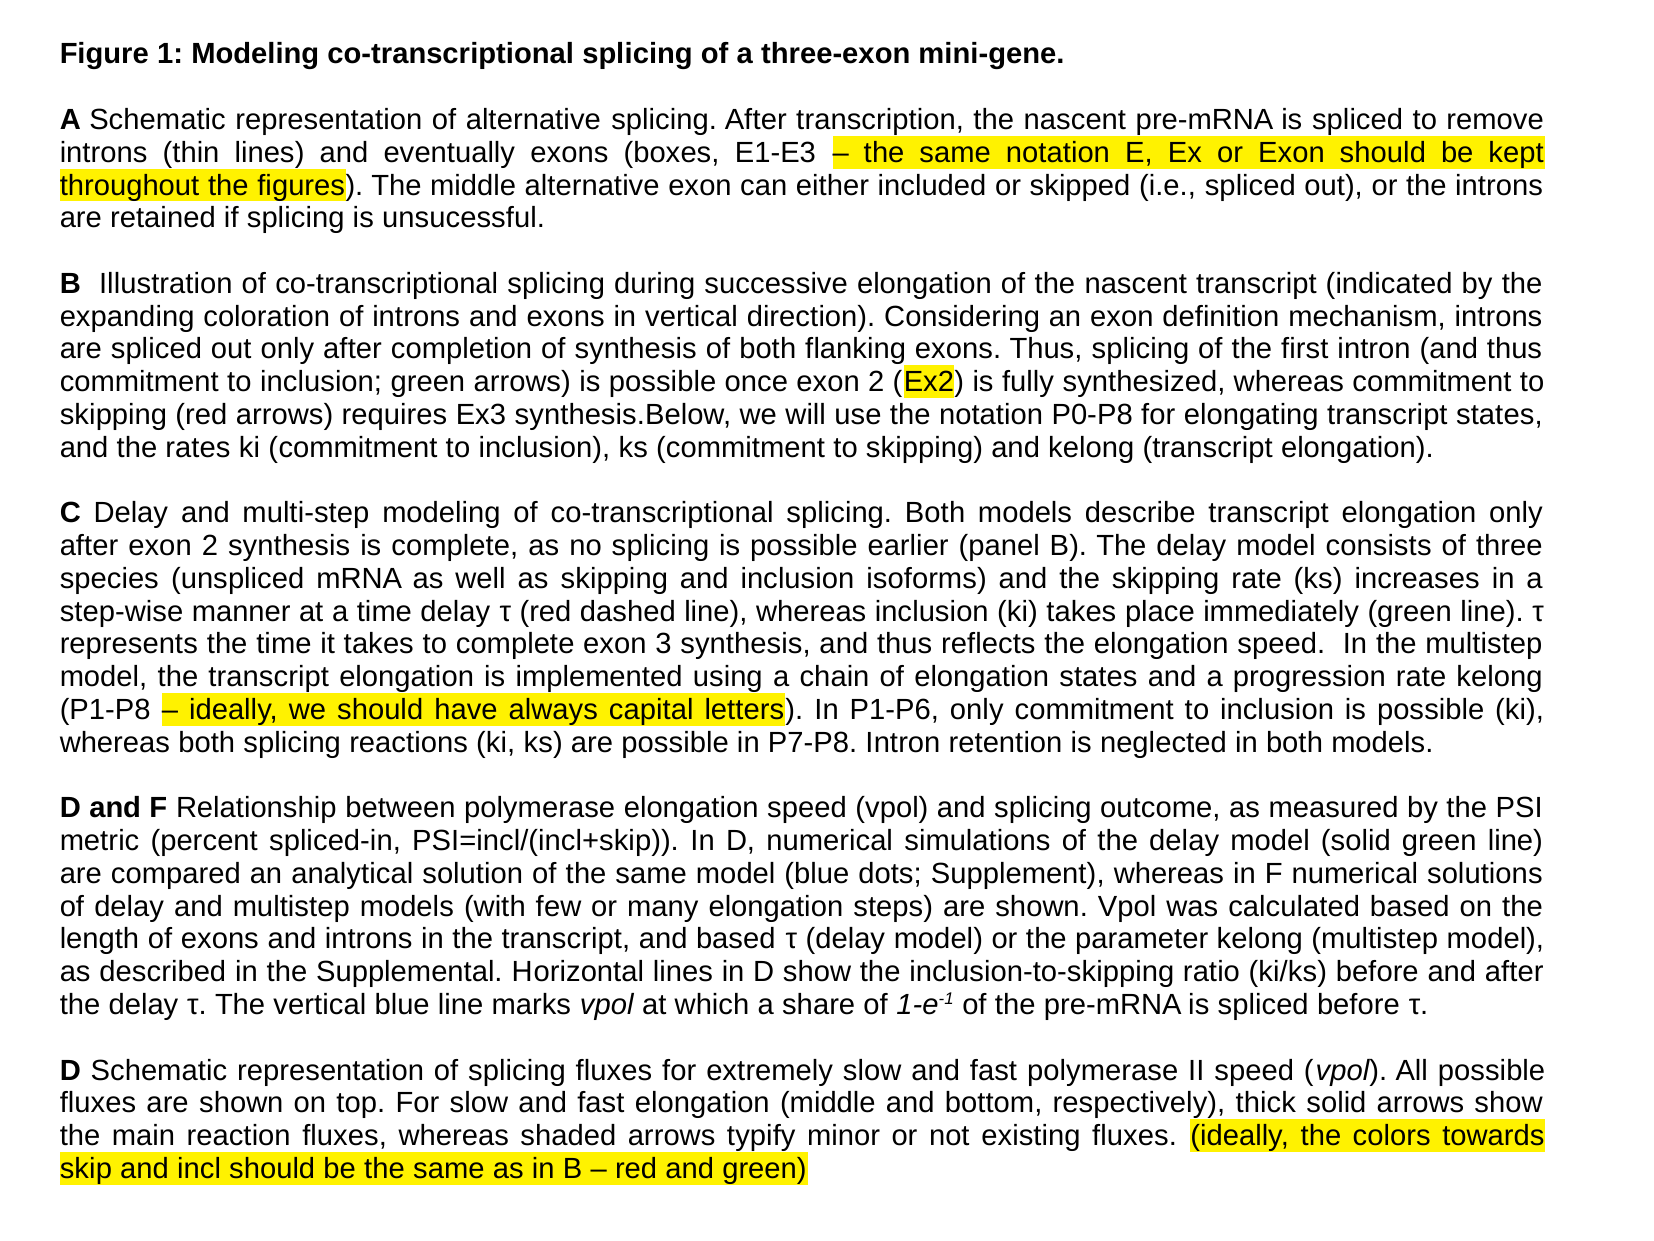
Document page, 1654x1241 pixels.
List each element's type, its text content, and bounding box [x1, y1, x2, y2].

text_box Figure 1: Modeling co-transcriptional splicing of a three-exon mini-gene. A Schematic representation of alternative splicing. After transcription, the nascent pre-mRNA is spliced to remove introns (thin lines) and eventually exons (boxes, E1-E3 – the same notation E, Ex or Exon should be kept throughout the figures). The middle alternative exon can either included or skipped (i.e., spliced out), or the introns are retained if splicing is unsucessful. B Illustration of co-transcriptional splicing during successive elongation of the nascent transcript (indicated by the expanding coloration of introns and exons in vertical direction). Considering an exon definition mechanism, introns are spliced out only after completion of synthesis of both flanking exons. Thus, splicing of the first intron (and thus commitment to inclusion; green arrows) is possible once exon 2 (Ex2) is fully synthesized, whereas commitment to skipping (red arrows) requires Ex3 synthesis.Below, we will use the notation P0-P8 for elongating transcript states, and the rates ki (commitment to inclusion), ks (commitment to skipping) and kelong (transcript elongation). C Delay and multi-step modeling of co-transcriptional splicing. Both models describe transcript elongation only after exon 2 synthesis is complete, as no splicing is possible earlier (panel B). The delay model consists of three species (unspliced mRNA as well as skipping and inclusion isoforms) and the skipping rate (ks) increases in a step-wise manner at a time delay τ (red dashed line), whereas inclusion (ki) takes place immediately (green line). τ represents the time it takes to complete exon 3 synthesis, and thus reflects the elongation speed. In the multistep model, the transcript elongation is implemented using a chain of elongation states and a progression rate kelong (P1-P8 – ideally, we should have always capital letters). In P1-P6, only commitment to inclusion is possible (ki), whereas both splicing reactions (ki, ks) are possible in P7-P8. Intron retention is neglected in both models. D and F Relationship between polymerase elongation speed (vpol) and splicing outcome, as measured by the PSI metric (percent spliced-in, PSI=incl/(incl+skip)). In D, numerical simulations of the delay model (solid green line) are compared an analytical solution of the same model (blue dots; Supplement), whereas in F numerical solutions of delay and multistep models (with few or many elongation steps) are shown. Vpol was calculated based on the length of exons and introns in the transcript, and based τ (delay model) or the parameter kelong (multistep model), as described in the Supplemental. Horizontal lines in D show the inclusion-to-skipping ratio (ki/ks) before and after the delay τ. The vertical blue line marks vpol at which a share of 1-e-1 of the pre-mRNA is spliced before τ. D Schematic representation of splicing fluxes for extremely slow and fast polymerase II speed (vpol). All possible fluxes are shown on top. For slow and fast elongation (middle and bottom, respectively), thick solid arrows show the main reaction fluxes, whereas shaded arrows typify minor or not existing fluxes. (ideally, the colors towards skip and incl should be the same as in B – red and green) [45, 30, 1561, 1241]
